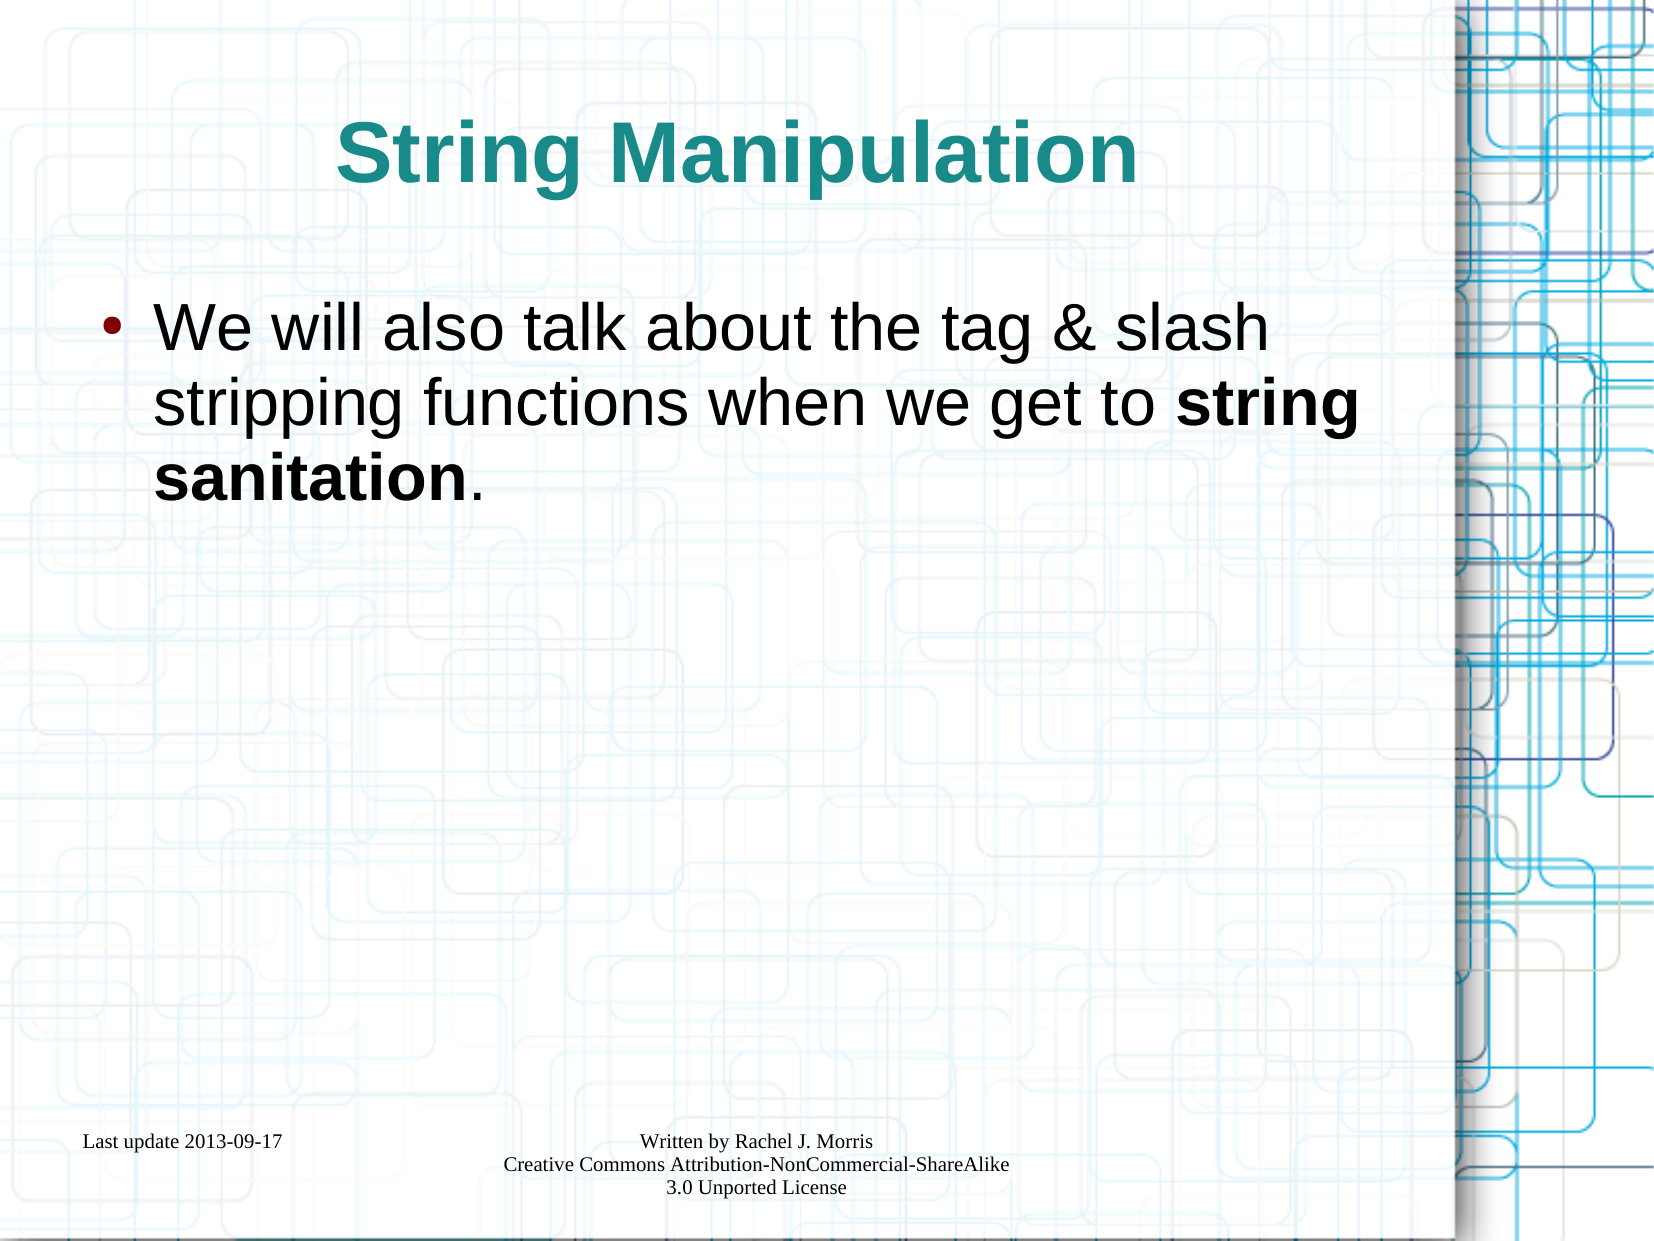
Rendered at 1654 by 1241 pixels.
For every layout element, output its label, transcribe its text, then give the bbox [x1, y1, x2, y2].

picture [0, 0, 1654, 1241]
list We will also talk about the tag & slash stripping functions when we get to string sanitation. [82, 290, 1418, 1010]
title String Manipulation [59, 49, 1418, 257]
